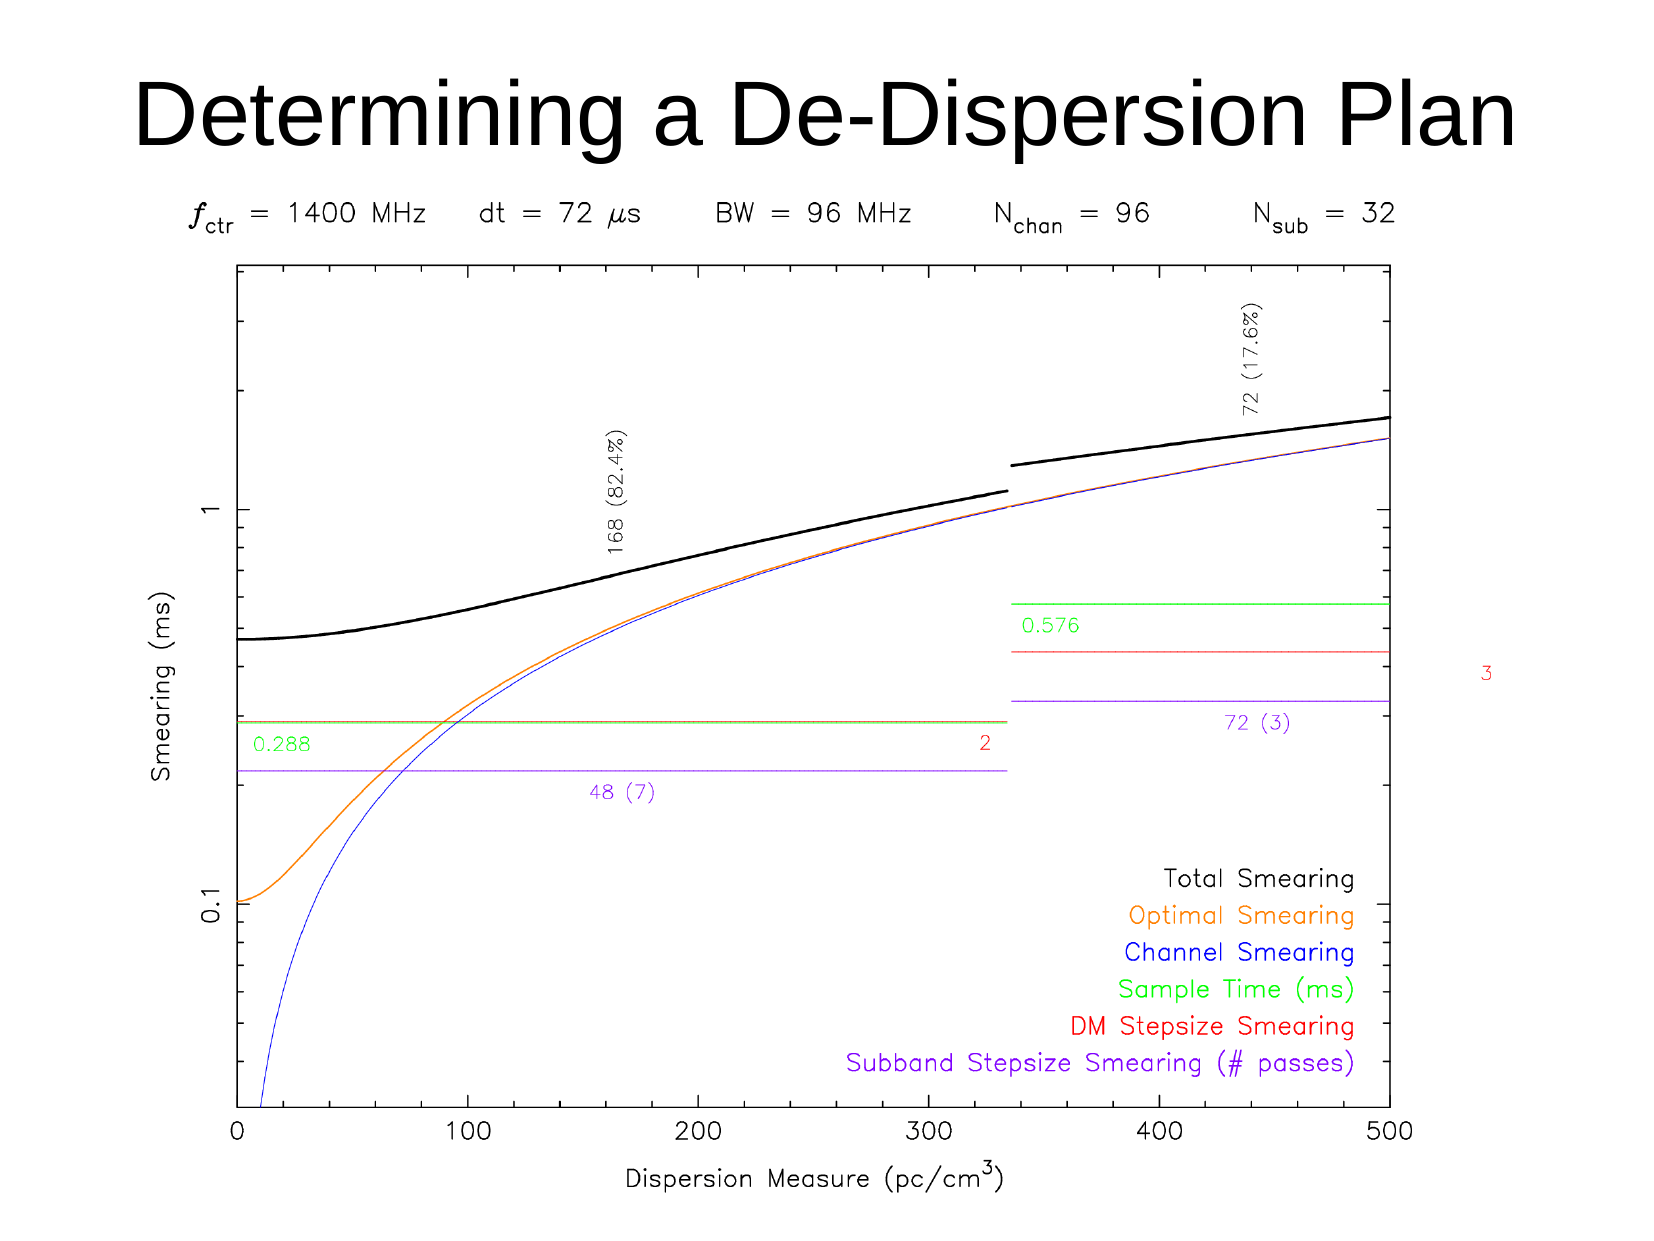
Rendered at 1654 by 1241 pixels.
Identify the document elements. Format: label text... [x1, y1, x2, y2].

picture [147, 202, 1491, 1193]
title Determining a De-Dispersion Plan [82, 41, 1571, 186]
